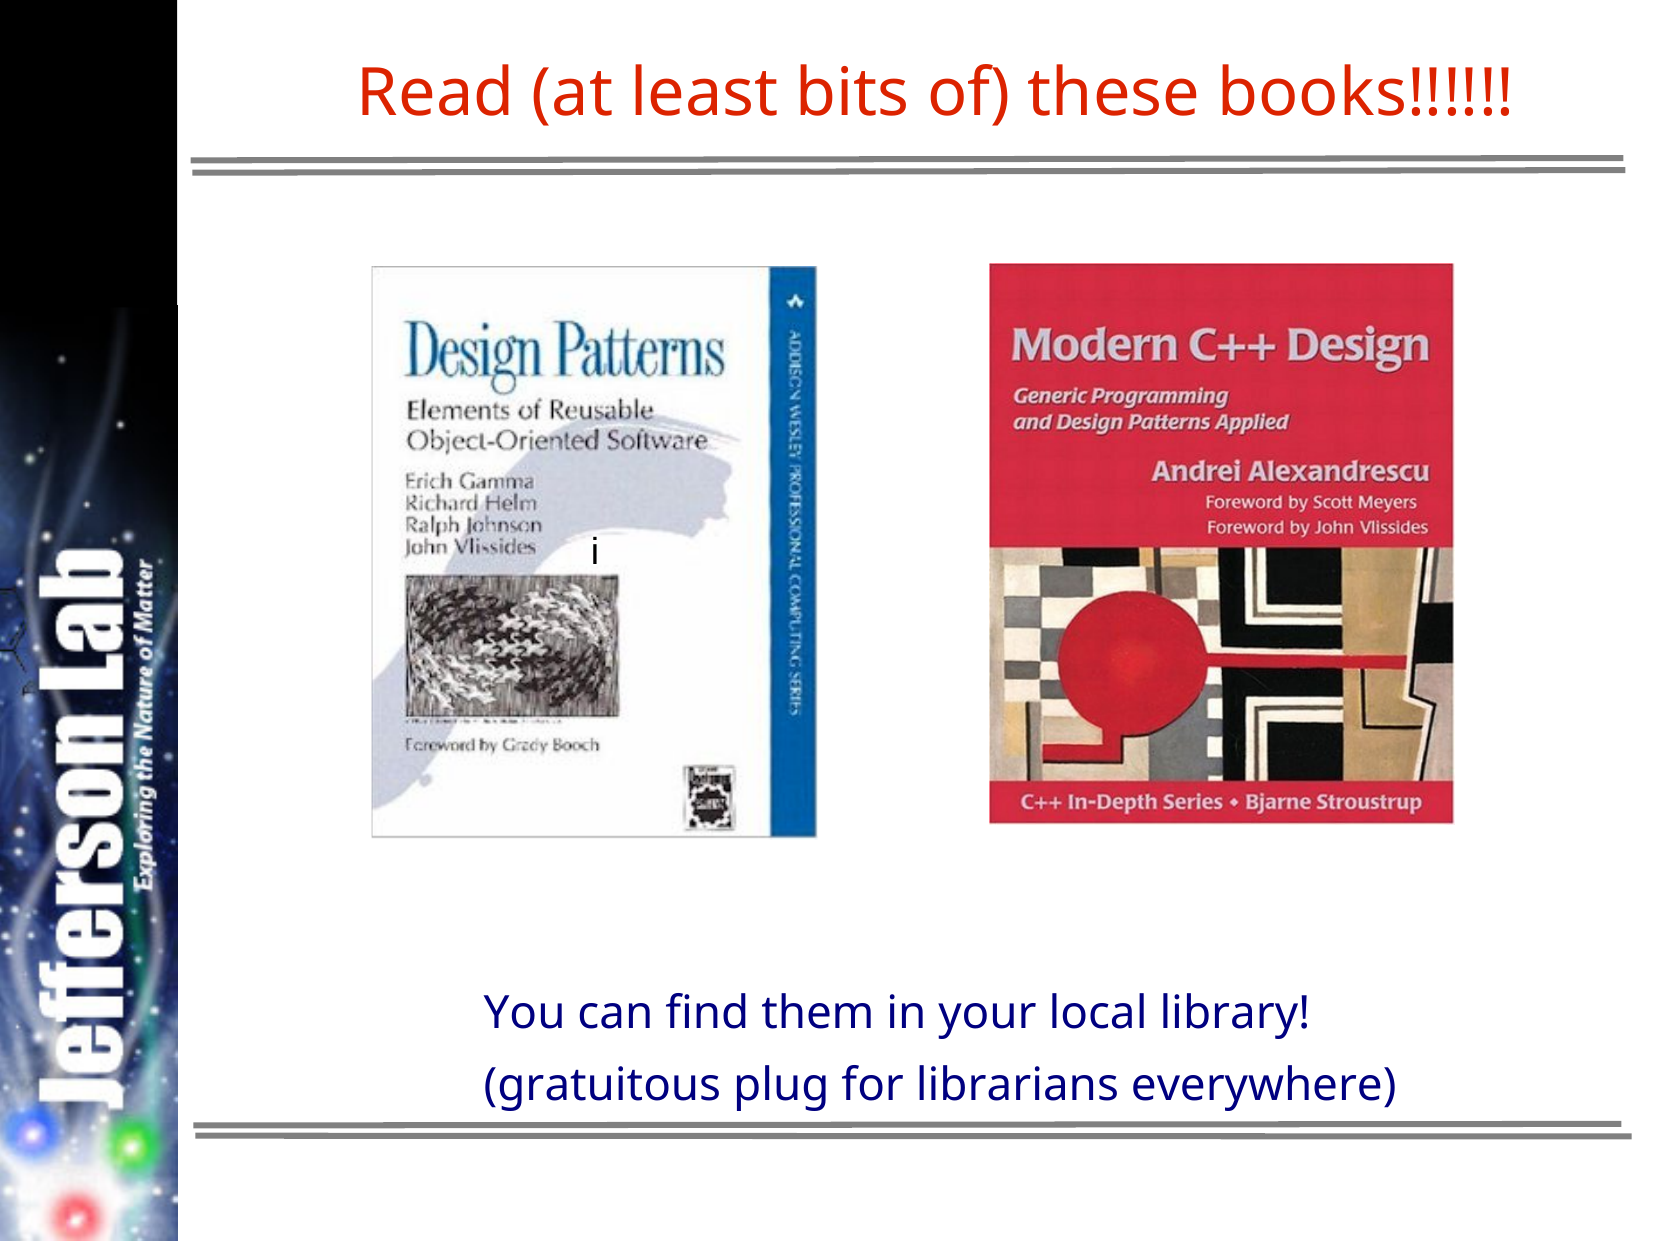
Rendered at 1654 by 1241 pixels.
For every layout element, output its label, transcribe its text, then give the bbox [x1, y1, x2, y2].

text_box You can find them in your local library! (gratuitous plug for librarians everywhere) [468, 961, 1434, 1122]
picture [989, 263, 1455, 825]
picture [0, 308, 178, 1241]
title Read (at least bits of) these books!!!!!! [235, 17, 1638, 149]
text_box i [371, 266, 819, 840]
